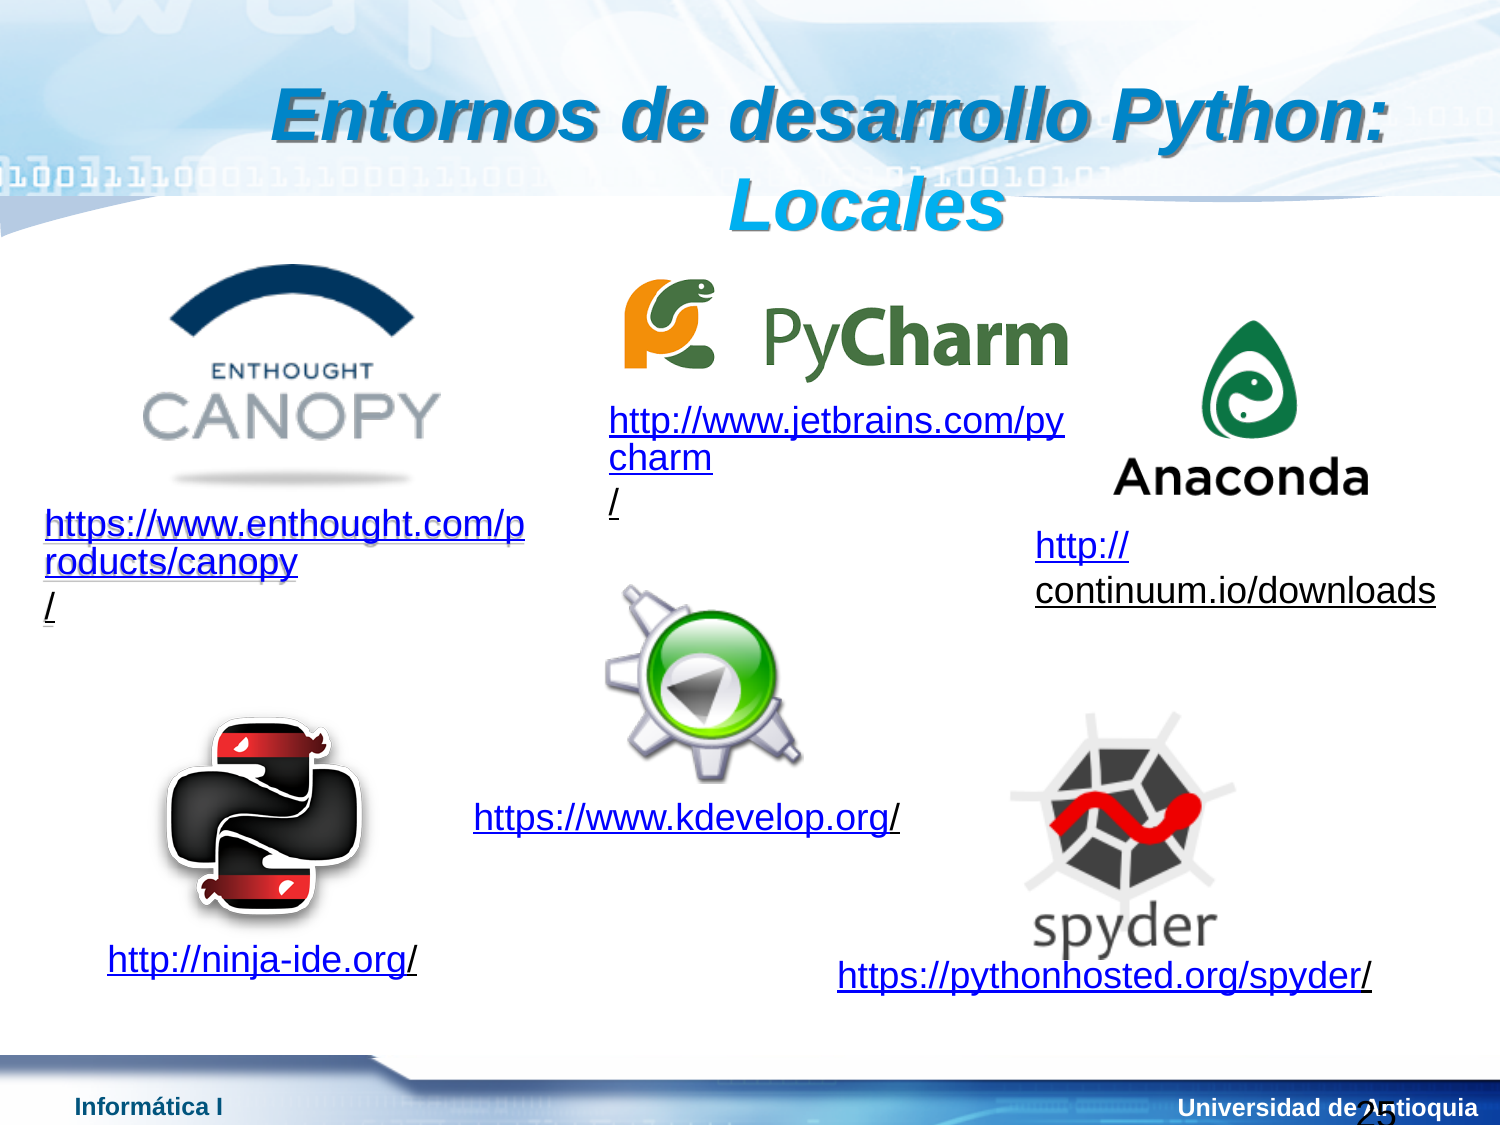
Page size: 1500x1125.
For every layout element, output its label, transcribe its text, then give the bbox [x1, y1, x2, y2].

picture [1109, 317, 1373, 502]
picture [614, 278, 1077, 383]
text_box http://ninja-ide.org/ [92, 927, 443, 987]
picture [998, 709, 1249, 960]
text_box http://continuum.io/downloads [1020, 514, 1455, 619]
picture [921, 178, 926, 196]
slide_number <número> [1340, 1082, 1500, 1125]
text_box http://www.jetbrains.com/pycharm/ [593, 388, 1098, 494]
picture [143, 264, 441, 491]
text_box https://www.kdevelop.org/ [458, 785, 926, 846]
picture [1332, 1105, 1337, 1114]
picture [603, 583, 804, 784]
picture [0, 0, 1500, 196]
text_box https://pythonhosted.org/spyder/ [822, 943, 1398, 1004]
title Entornos de desarrollo Python: Locales [224, 57, 1438, 150]
text_box https://www.enthought.com/products/canopy/ [29, 491, 553, 597]
picture [147, 706, 380, 939]
picture [0, 1055, 1500, 1125]
